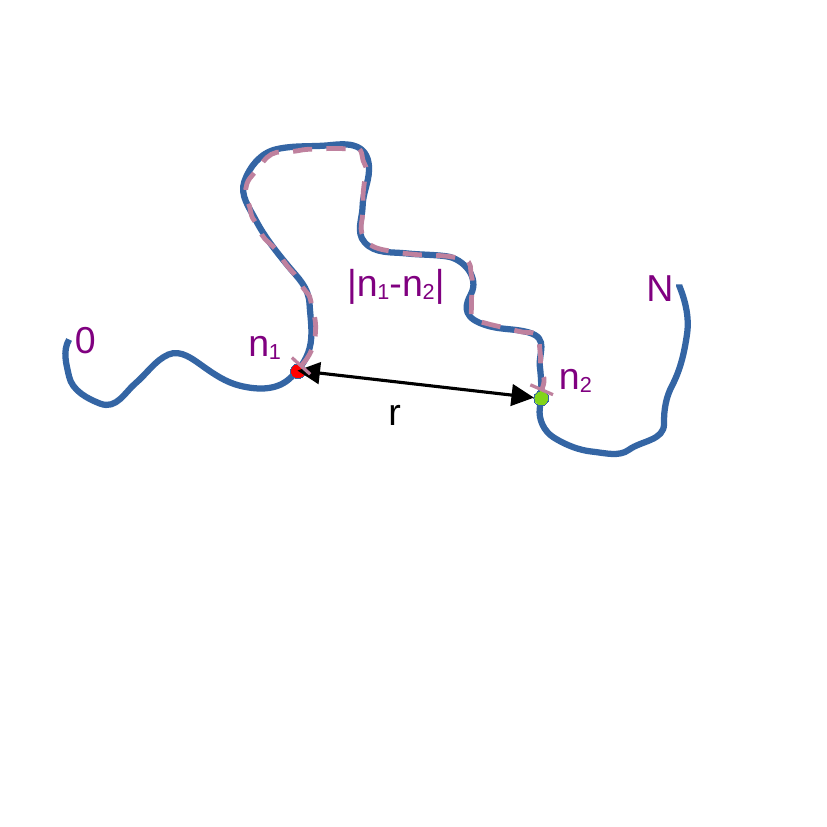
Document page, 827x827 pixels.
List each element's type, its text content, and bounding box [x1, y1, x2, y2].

text_box n2 [544, 348, 619, 420]
text_box [533, 391, 544, 406]
text_box |n1-n2| [332, 255, 477, 438]
text_box n1 [233, 314, 308, 387]
text_box 0 [60, 311, 101, 369]
text_box N [631, 260, 672, 318]
